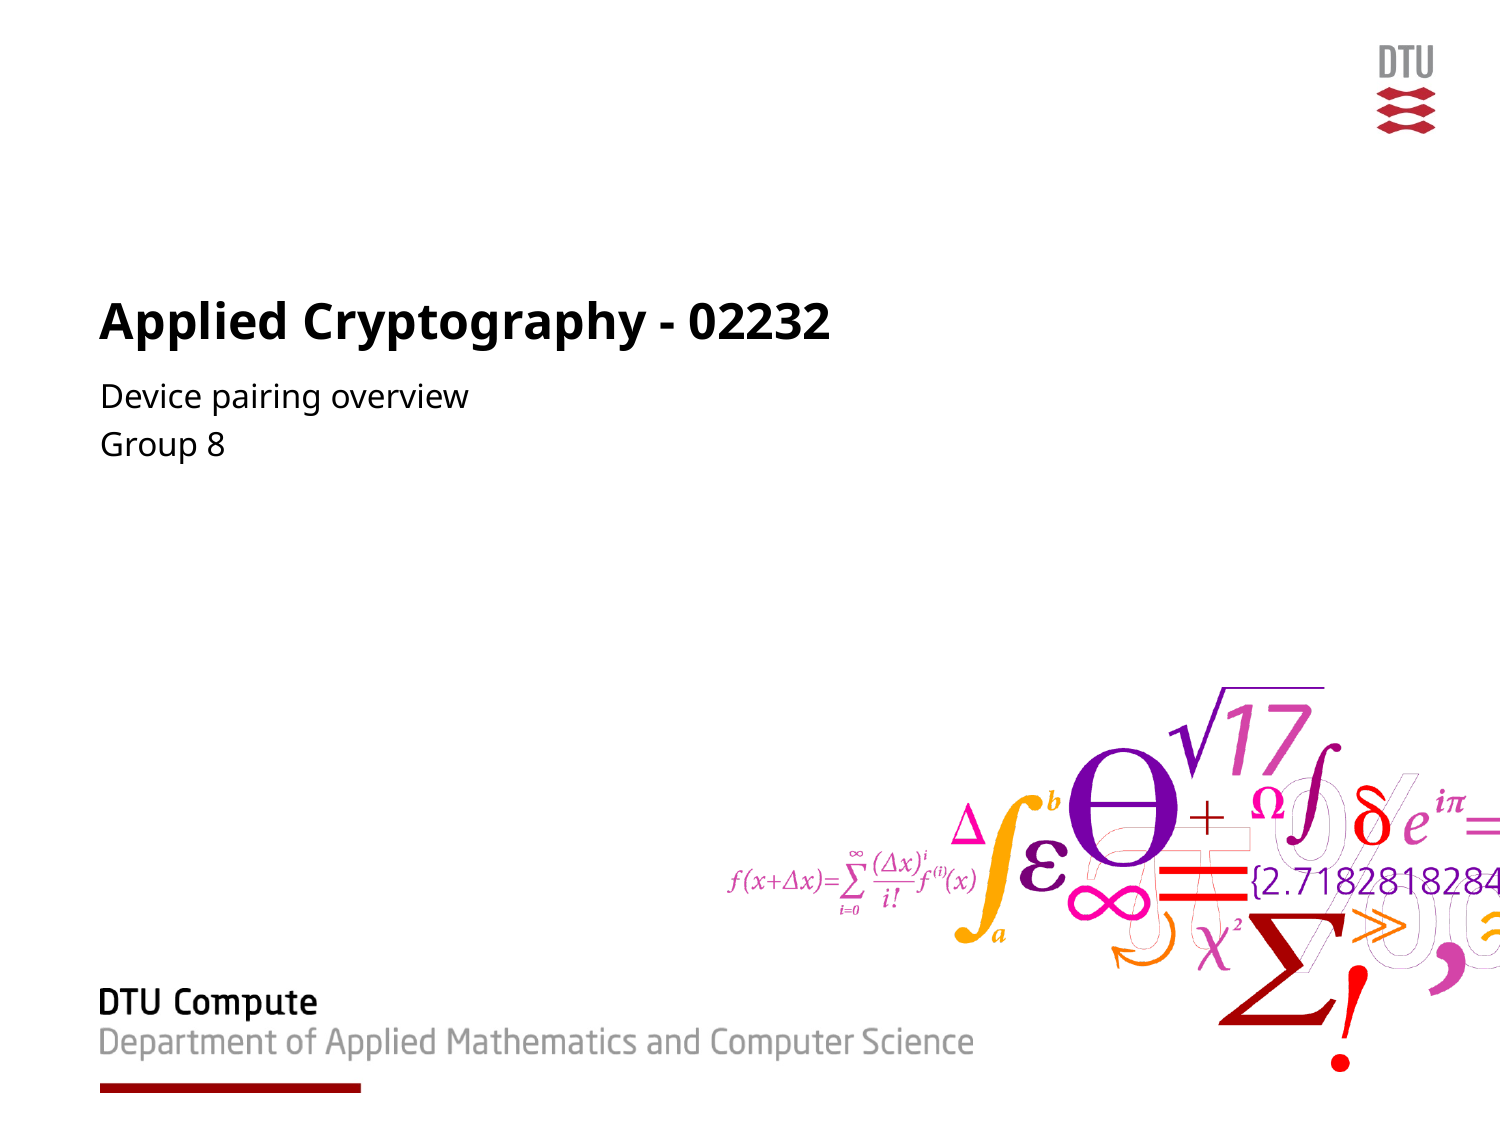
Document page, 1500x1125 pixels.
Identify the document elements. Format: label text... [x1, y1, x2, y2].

picture [1356, 45, 1436, 134]
subtitle Device pairing overview Group 8 [99, 375, 1150, 663]
title Applied Cryptography - 02232 [99, 212, 1151, 350]
picture [100, 687, 1500, 1093]
